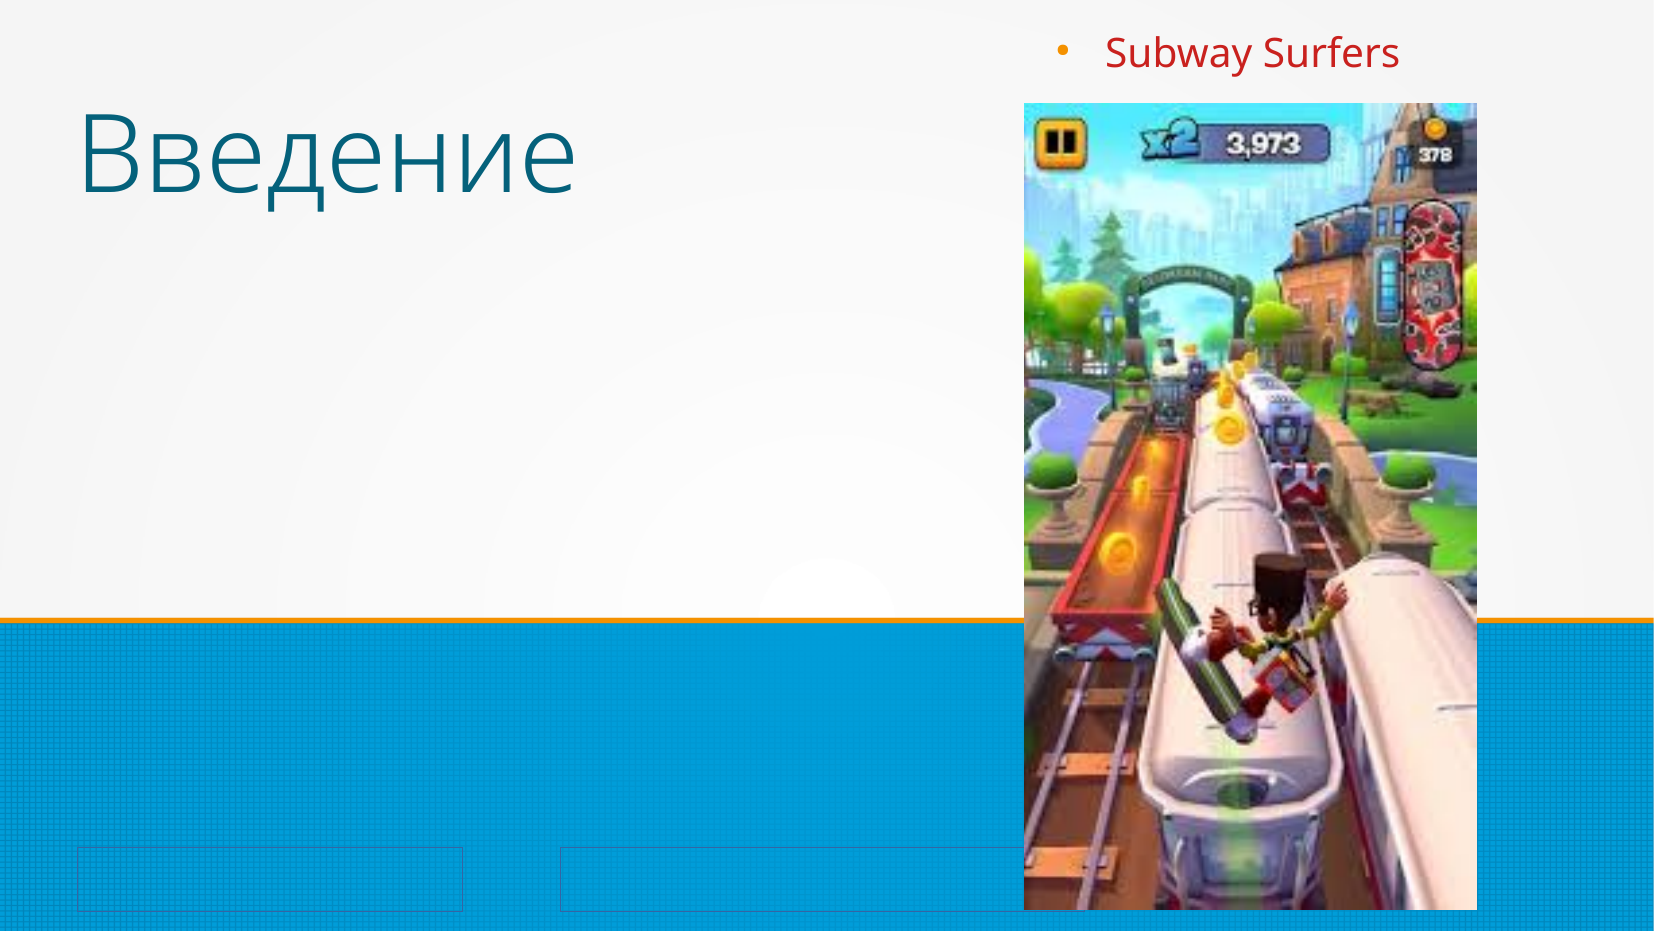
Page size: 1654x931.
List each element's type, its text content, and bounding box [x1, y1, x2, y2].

picture [0, 0, 1654, 909]
title Введение [75, 37, 591, 225]
list Subway Surfers [1039, 23, 1418, 93]
